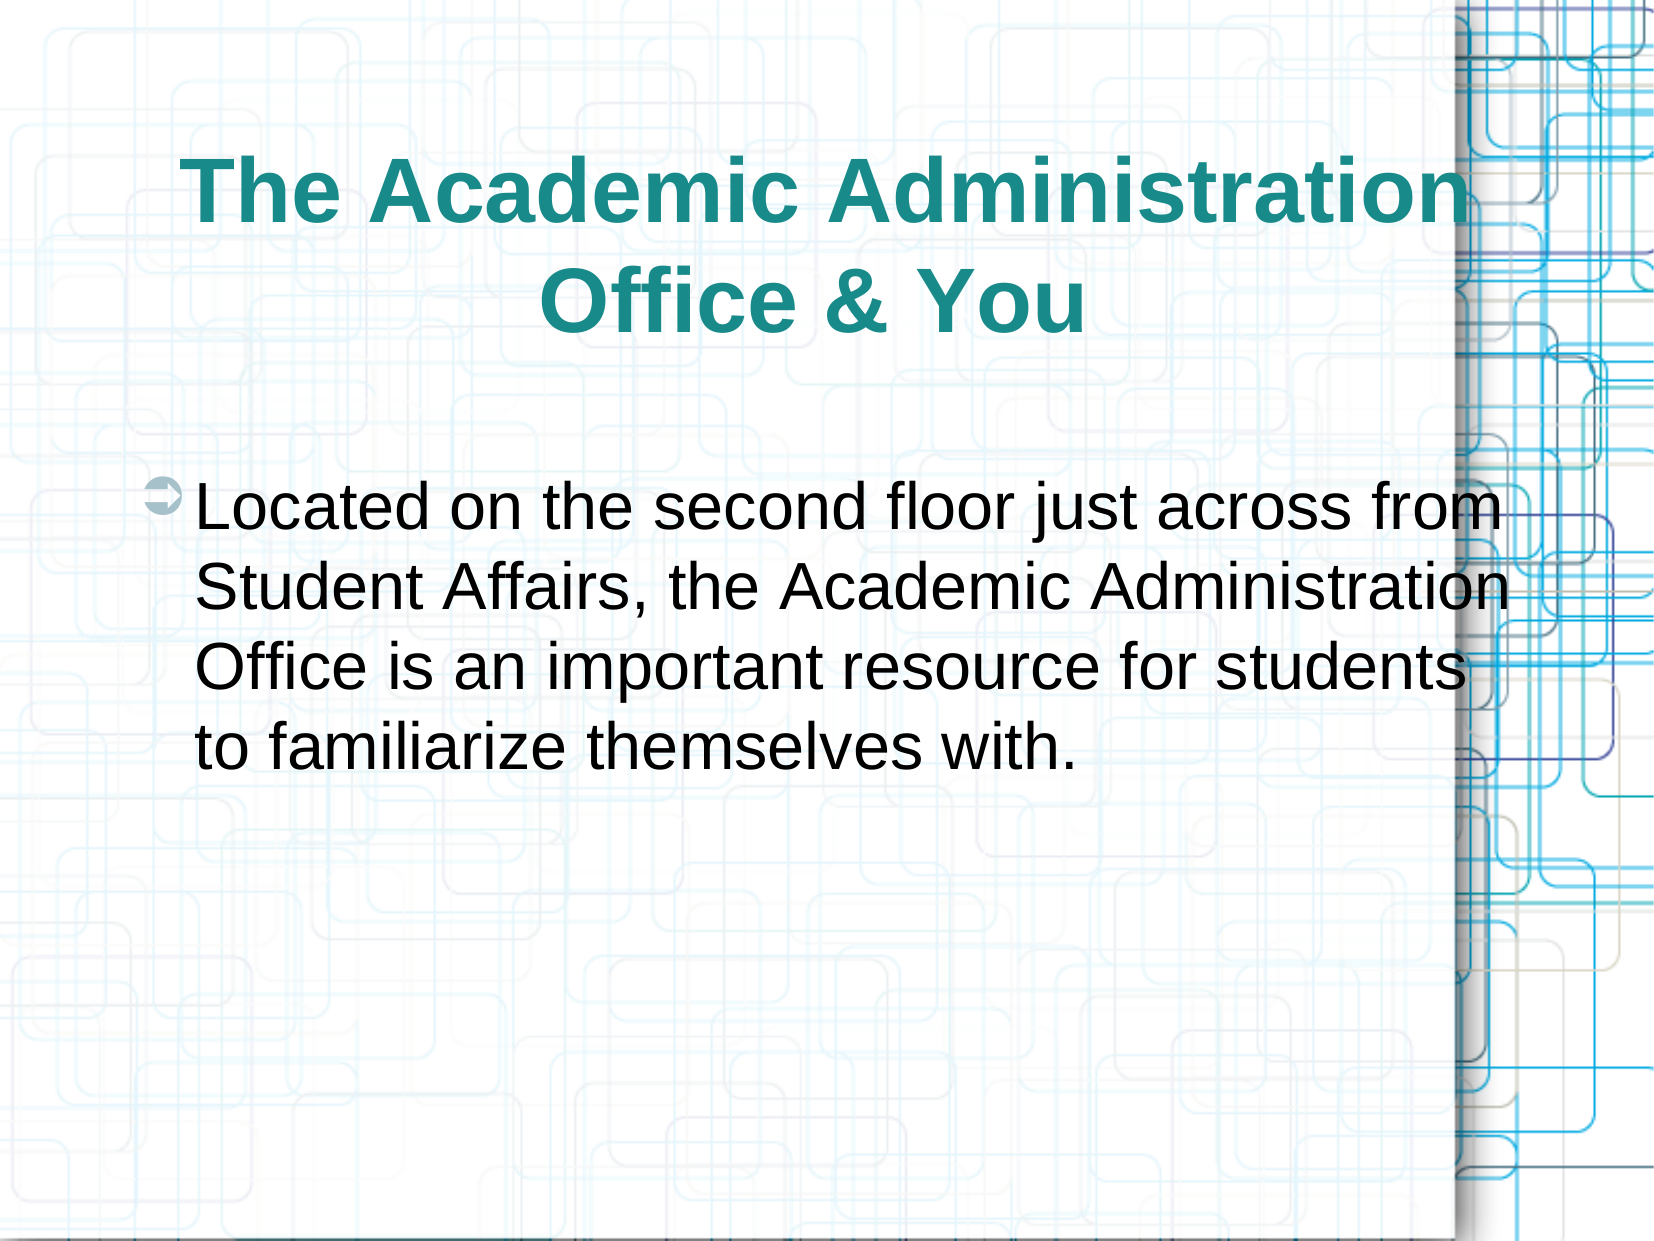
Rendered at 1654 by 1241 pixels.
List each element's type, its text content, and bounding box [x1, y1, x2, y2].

list Located on the second floor just across from Student Affairs, the Academic Administration Office is an important resource for students to familiarize themselves with. [123, 358, 1530, 1241]
picture [0, 0, 1654, 1241]
title The Academic Administration Office & You [123, 98, 1530, 358]
